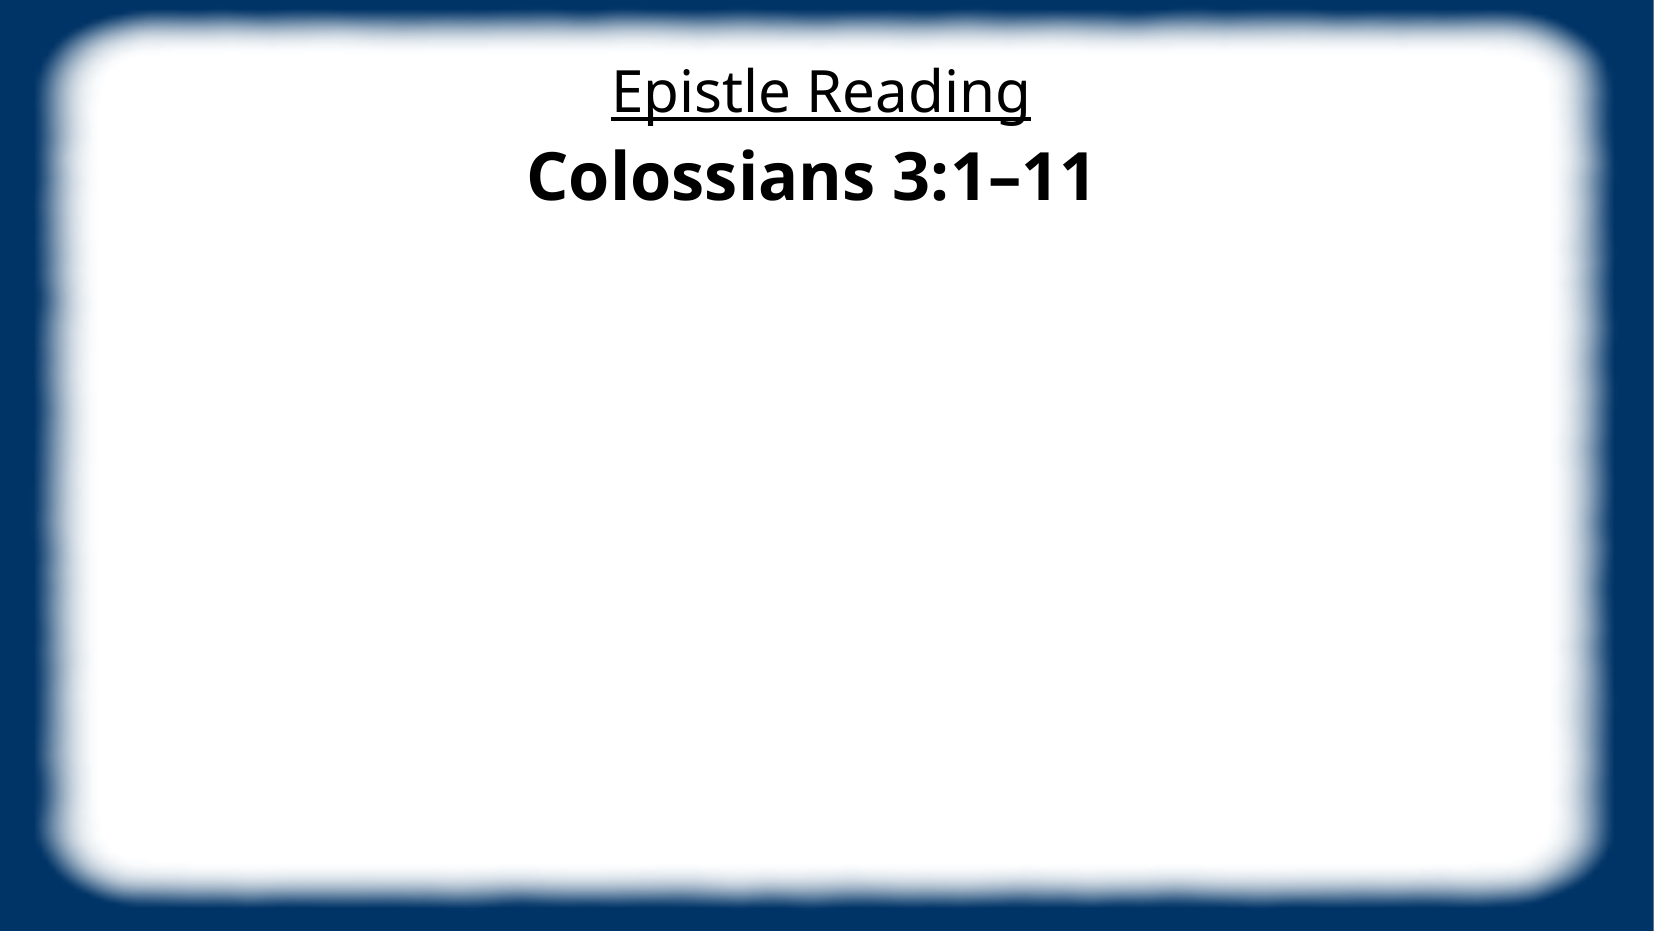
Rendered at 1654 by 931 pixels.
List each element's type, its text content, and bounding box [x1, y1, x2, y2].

text_box Epistle Reading Colossians 3:1–11 [71, 42, 1572, 224]
picture [0, 0, 1654, 931]
